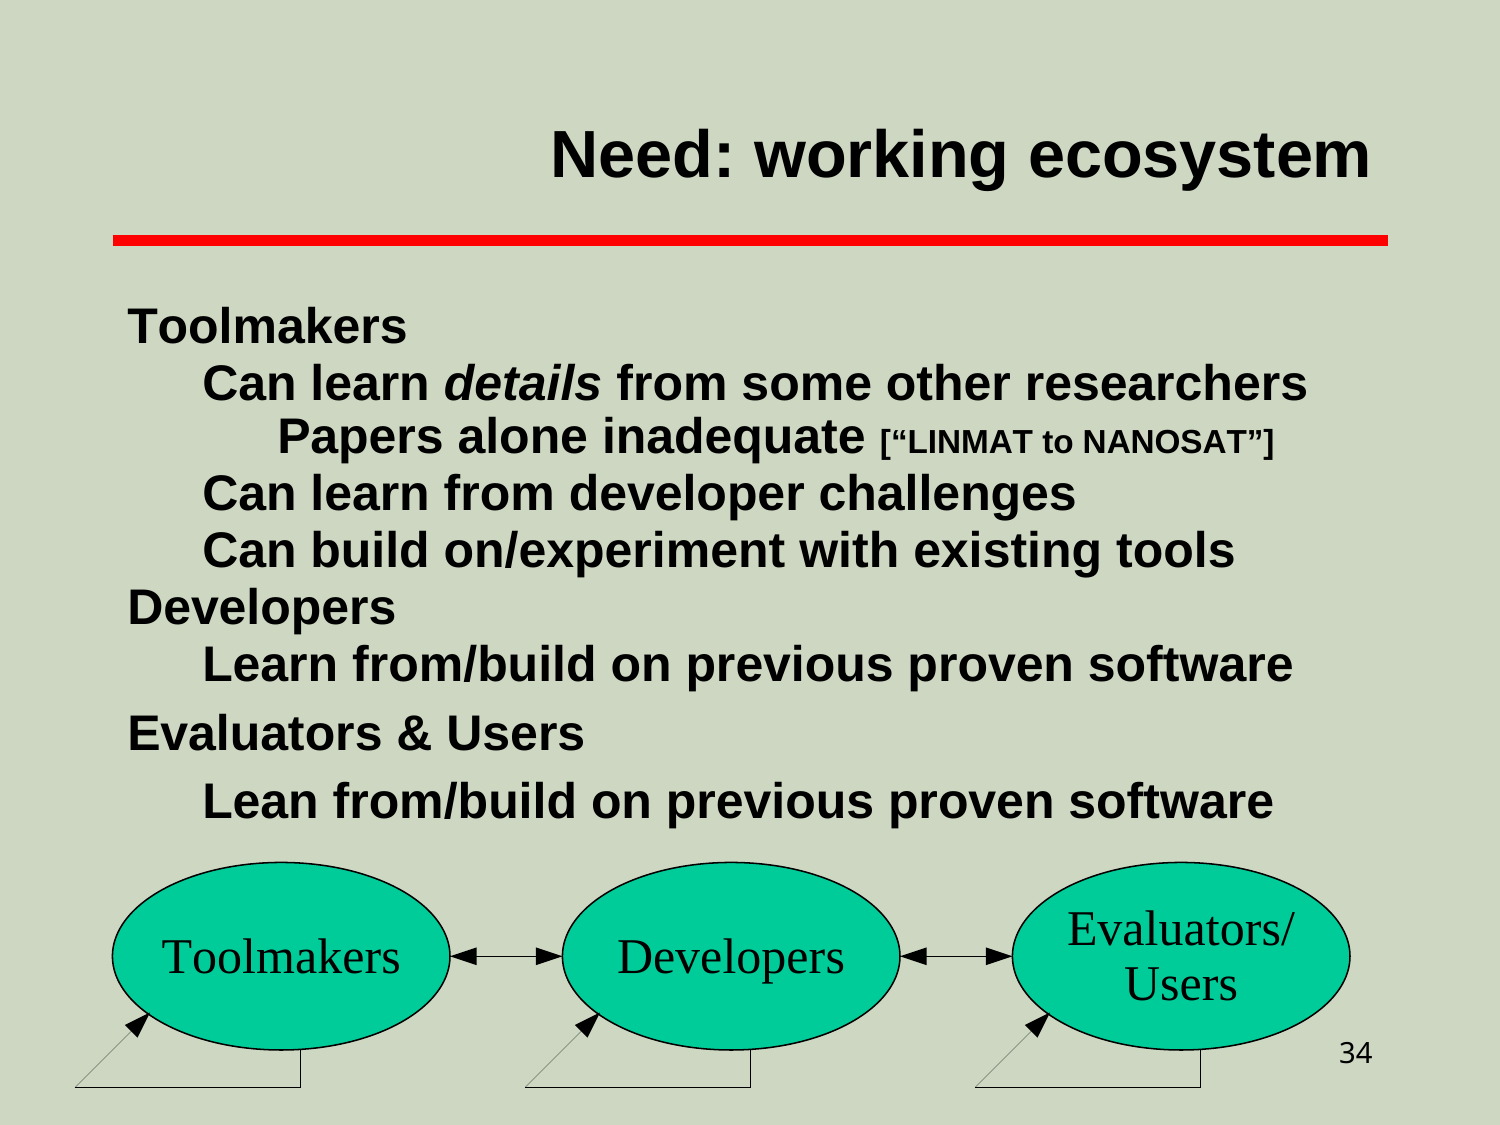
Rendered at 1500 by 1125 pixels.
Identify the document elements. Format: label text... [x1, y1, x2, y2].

text_box Toolmakers [112, 862, 450, 1051]
text_box Evaluators/ Users [1012, 862, 1351, 1051]
text_box Developers [562, 862, 900, 1051]
list Toolmakers Can learn details from some other researchers Papers alone inadequate [“LINMAT to NANOSAT”] Can learn from developer challenges Can build on/experiment with existing tools Developers Learn from/build on previous proven software Evaluators & Users Lean from/build on previous proven software [112, 299, 1388, 848]
title Need: working ecosystem [337, 85, 1388, 224]
